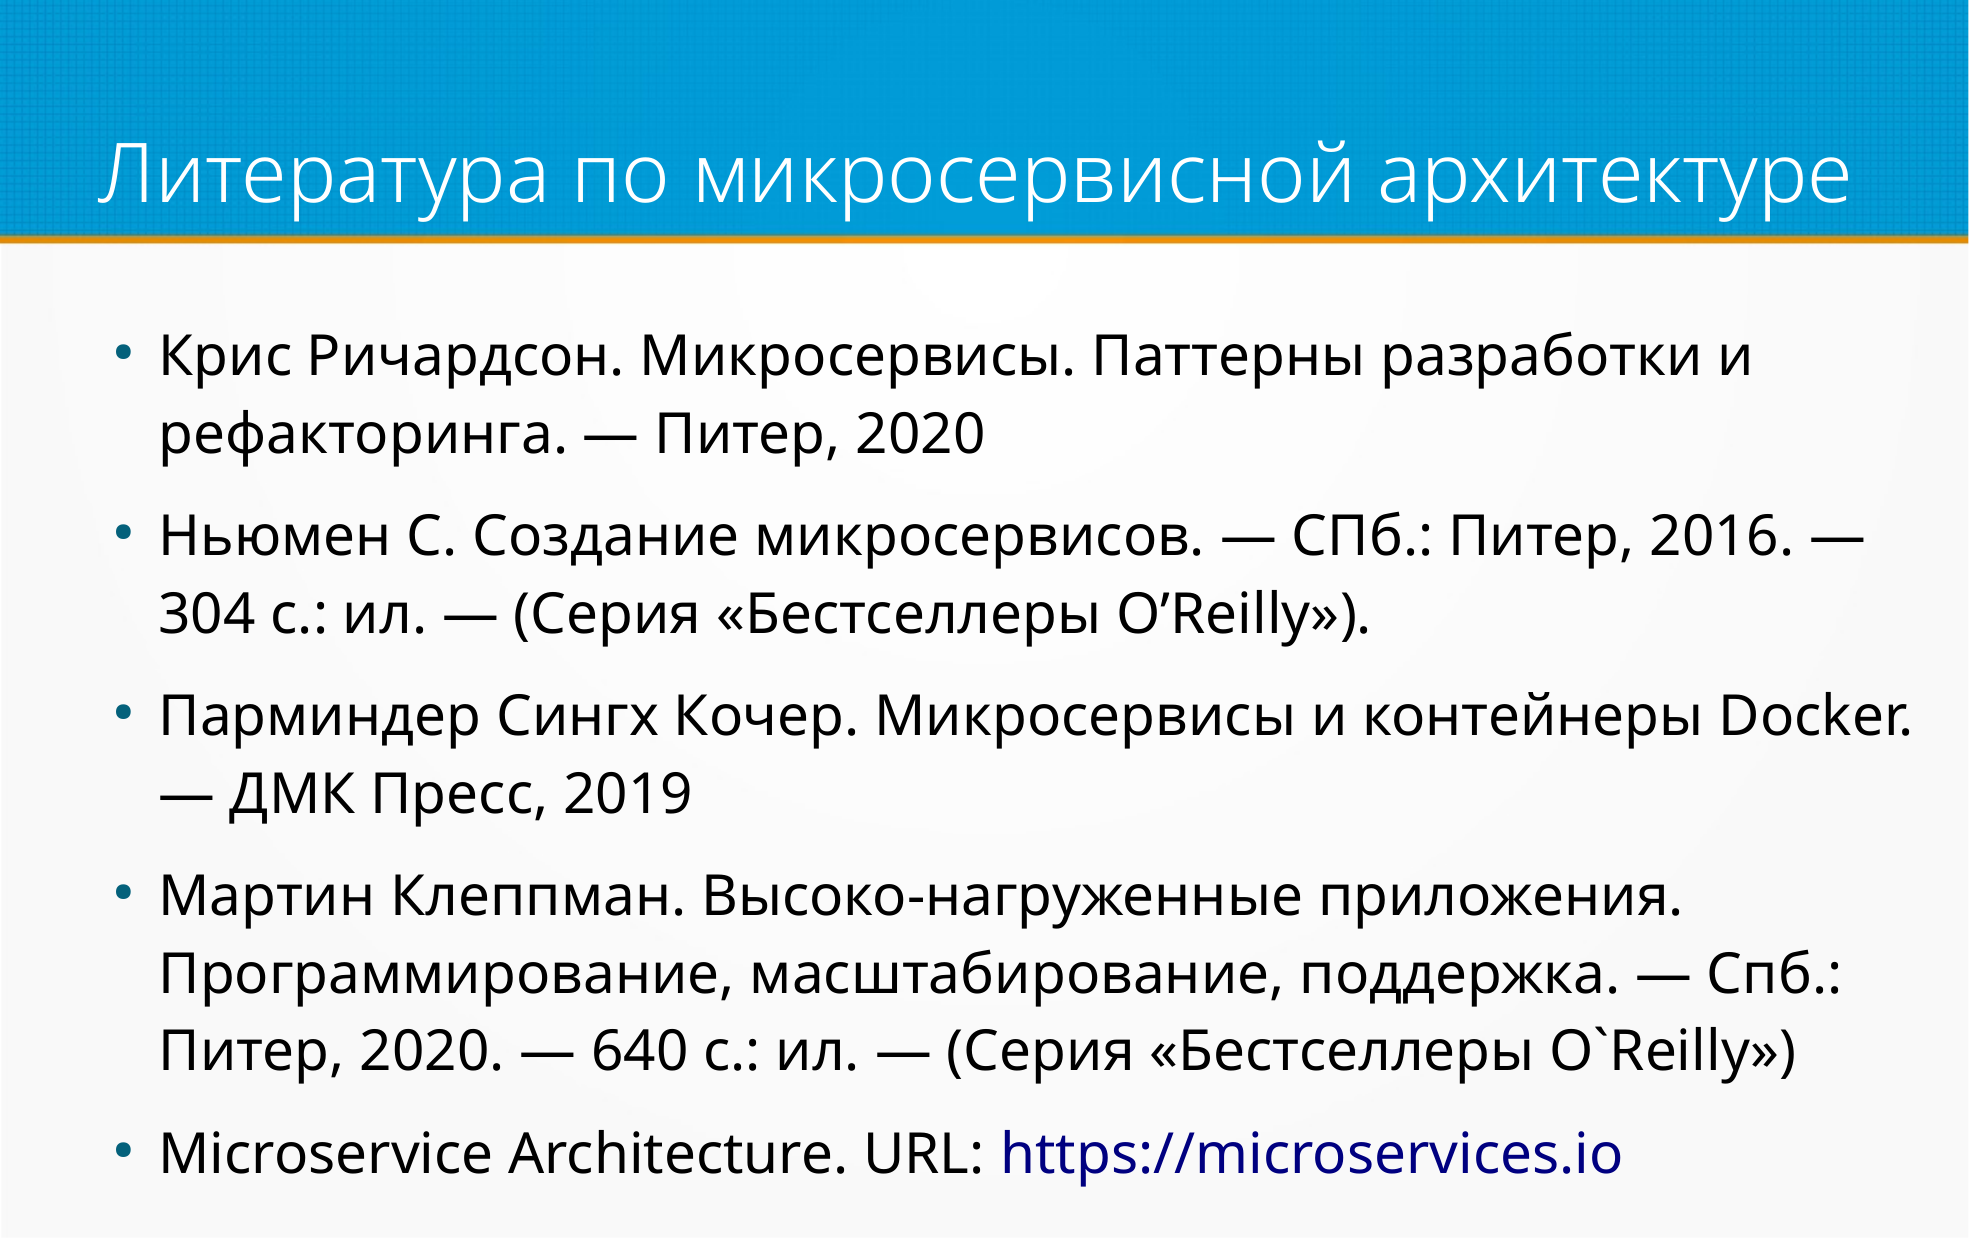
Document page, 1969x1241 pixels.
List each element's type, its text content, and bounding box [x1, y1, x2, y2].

picture [0, 233, 1969, 1241]
title Литература по микросервисной архитектуре [98, 19, 1870, 227]
list Крис Ричардсон. Микросервисы. Паттерны разработки и рефакторинга. — Питер, 2020 Ньюмен С. Создание микросервисов. — СПб.: Питер, 2016. — 304 с.: ил. — (Серия «Бестселлеры O’Reilly»). Парминдер Сингх Кочер. Микросервисы и контейнеры Docker. — ДМК Пресс, 2019 Мартин Клеппман. Высоко-нагруженные приложения. Программирование, масштабирование, поддержка. — Спб.: Питер, 2020. — 640 с.: ил. — (Серия «Бестселлеры O`Reilly») Microservice Architecture. URL: https://microservices.io [98, 315, 1961, 1193]
